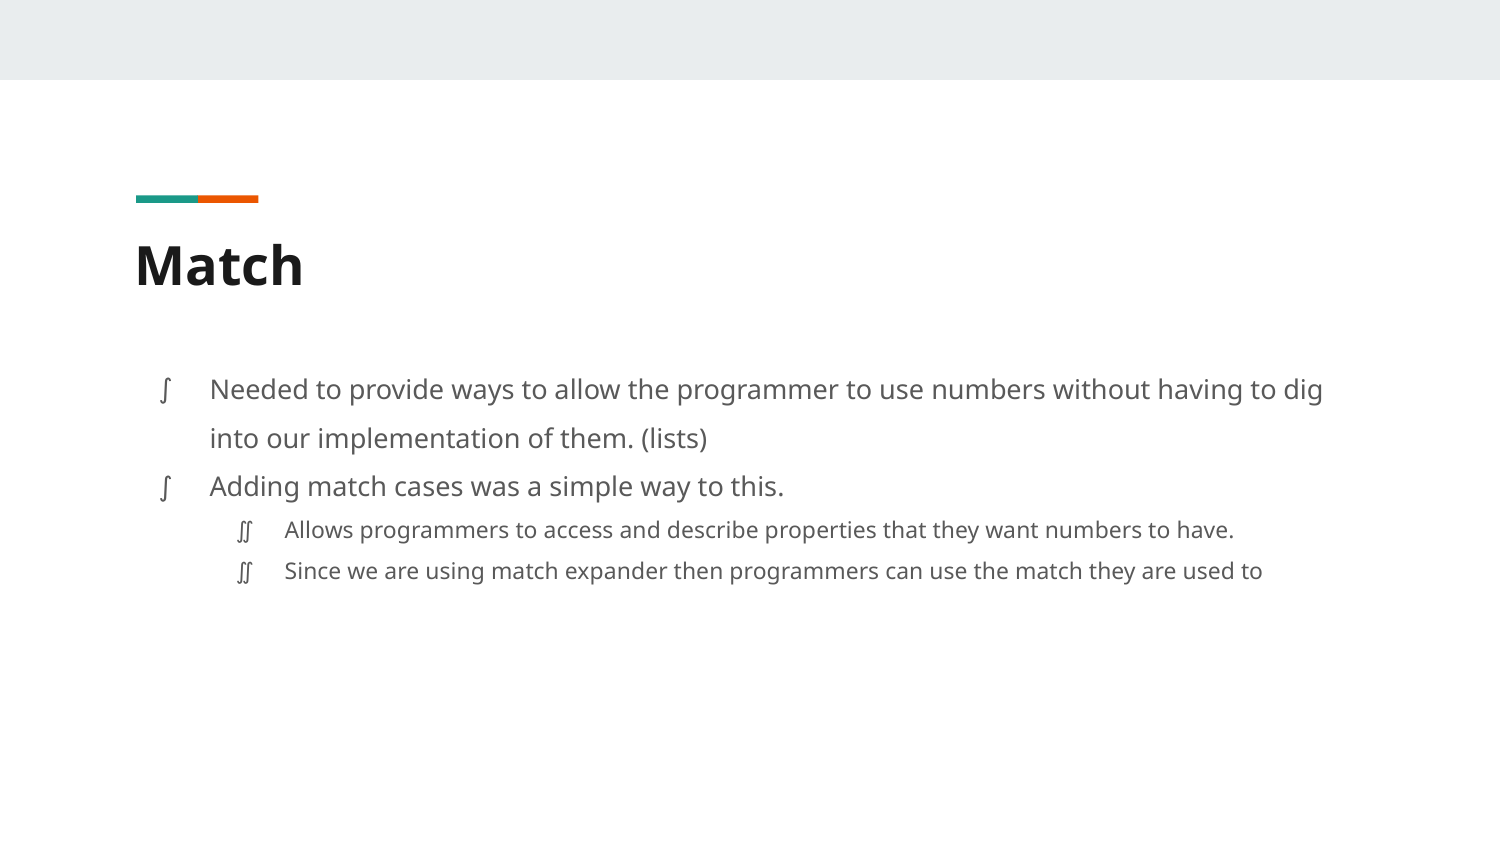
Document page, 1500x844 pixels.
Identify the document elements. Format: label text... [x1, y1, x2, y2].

title Match [119, 216, 1381, 305]
list Needed to provide ways to allow the programmer to use numbers without having to dig into our implementation of them. (lists) Adding match cases was a simple way to this. Allows programmers to access and describe properties that they want numbers to have. Since we are using match expander then programmers can use the match they are used to [119, 341, 1381, 712]
